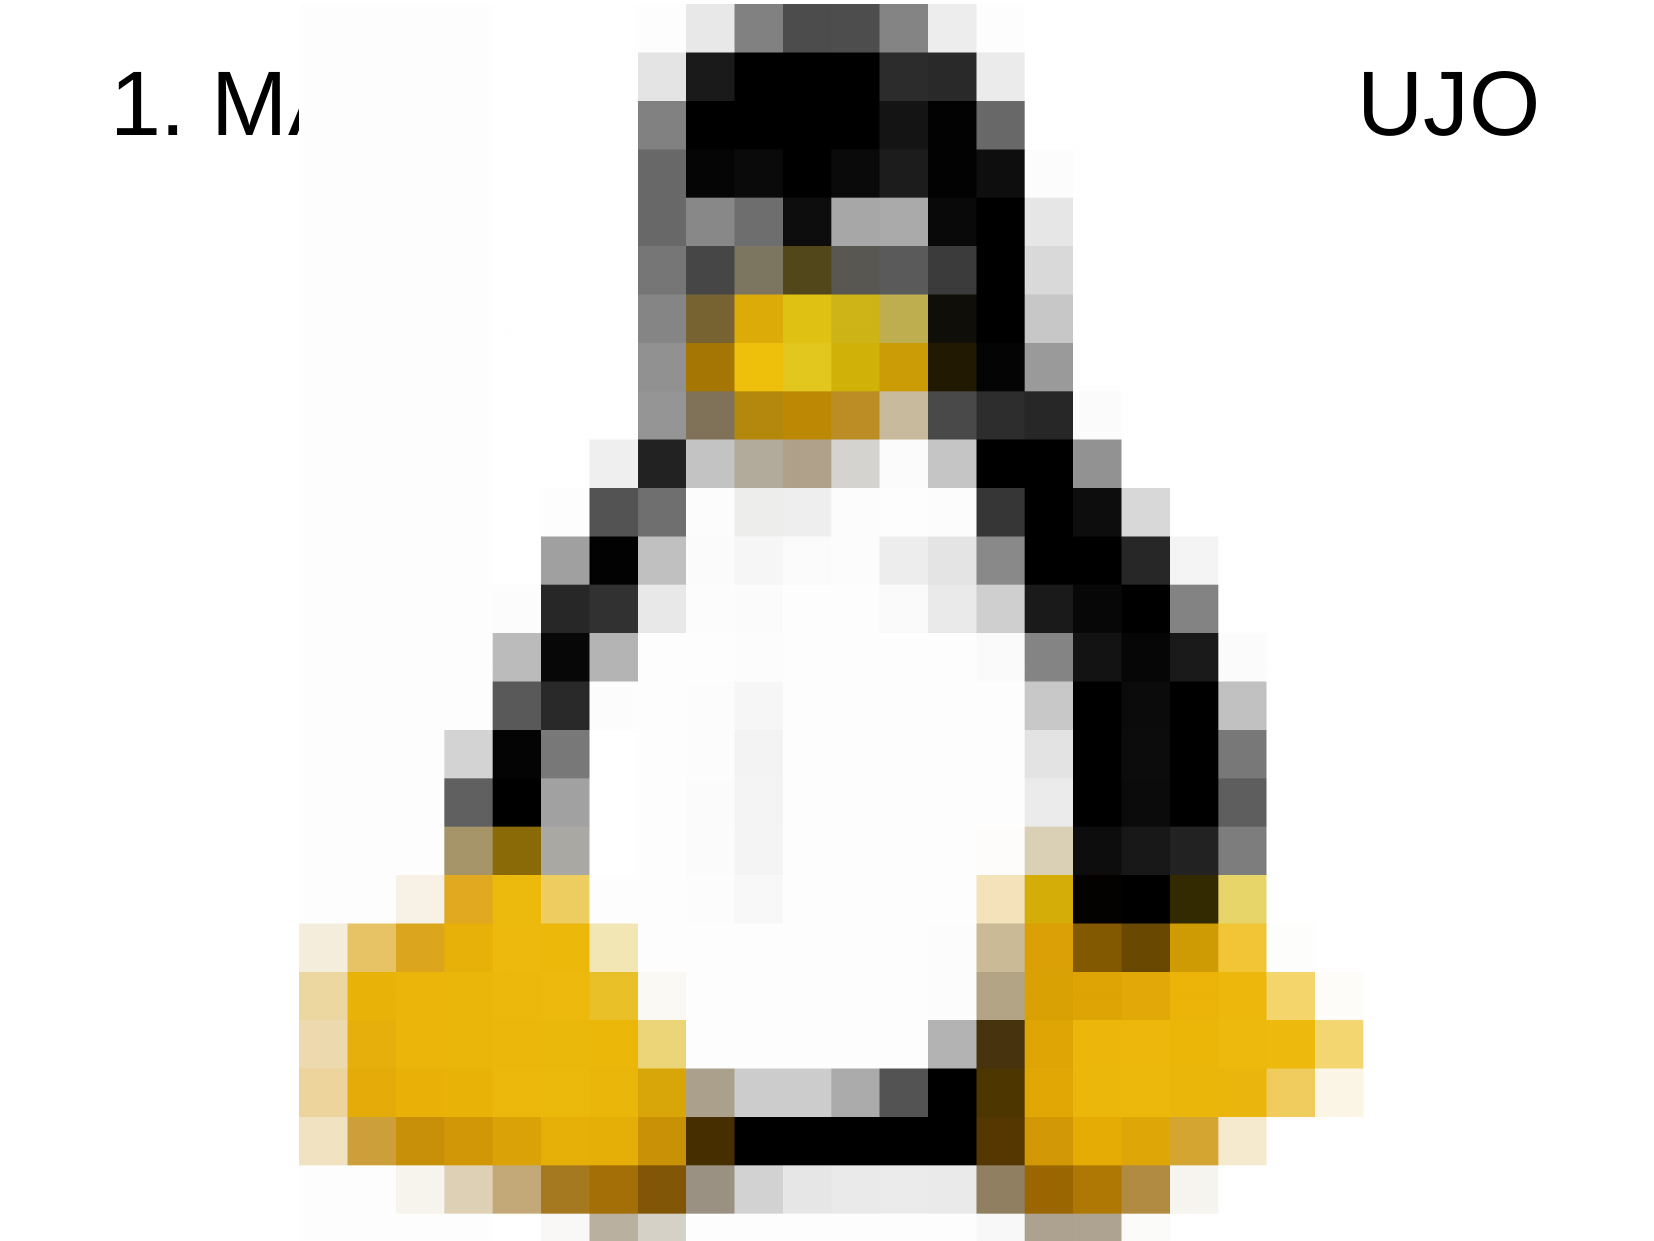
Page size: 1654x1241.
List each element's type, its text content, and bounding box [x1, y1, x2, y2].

picture [299, 4, 1364, 1241]
title 1. MAPAS DE PUNTOS Y DIBUJO VECTORIAL [82, 47, 299, 259]
title 1. MAPAS DE PUNTOS Y DIBUJO VECTORIAL [1364, 47, 1571, 259]
